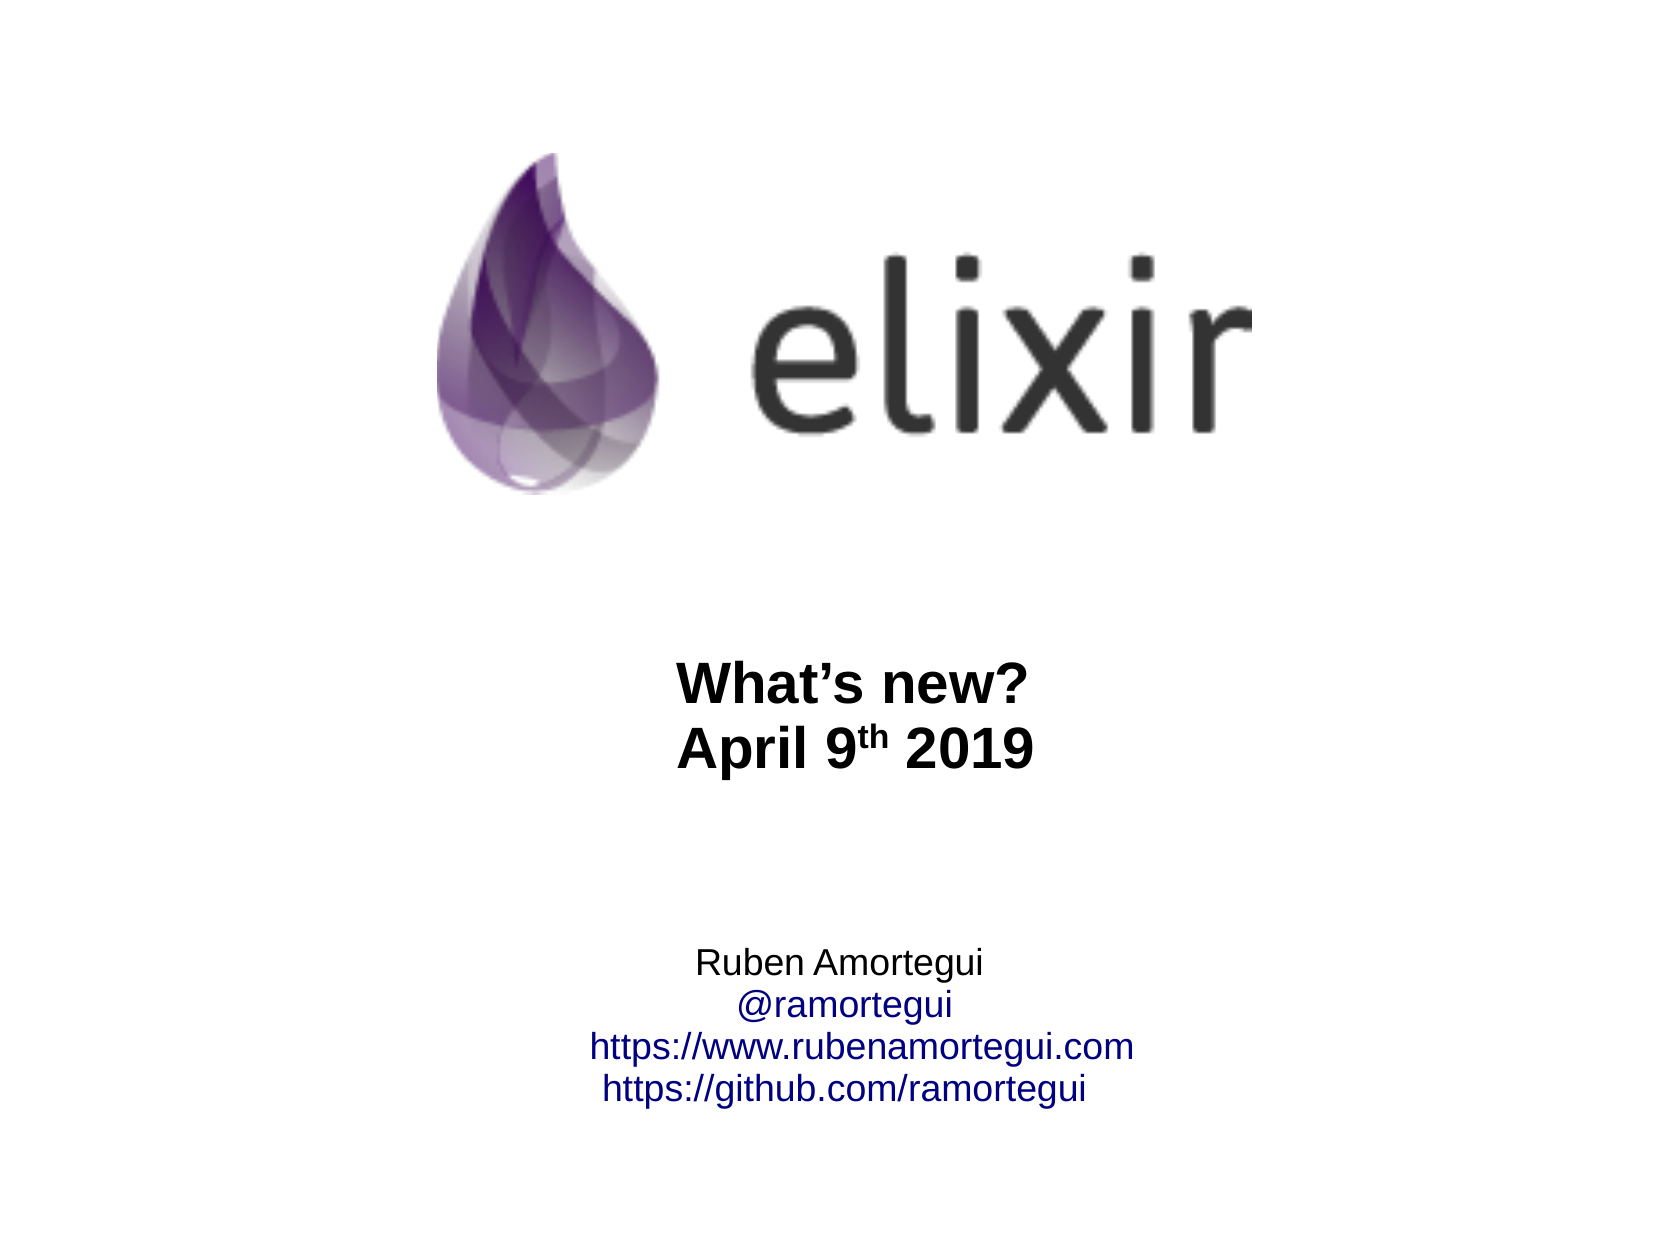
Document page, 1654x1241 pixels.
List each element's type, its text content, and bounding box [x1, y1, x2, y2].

text_box Ruben Amortegui @ramortegui https://www.rubenamortegui.com https://github.com/ramortegui [200, 850, 1489, 1160]
picture [437, 153, 1252, 495]
text_box What’s new? April 9th 2019 [661, 578, 1489, 854]
